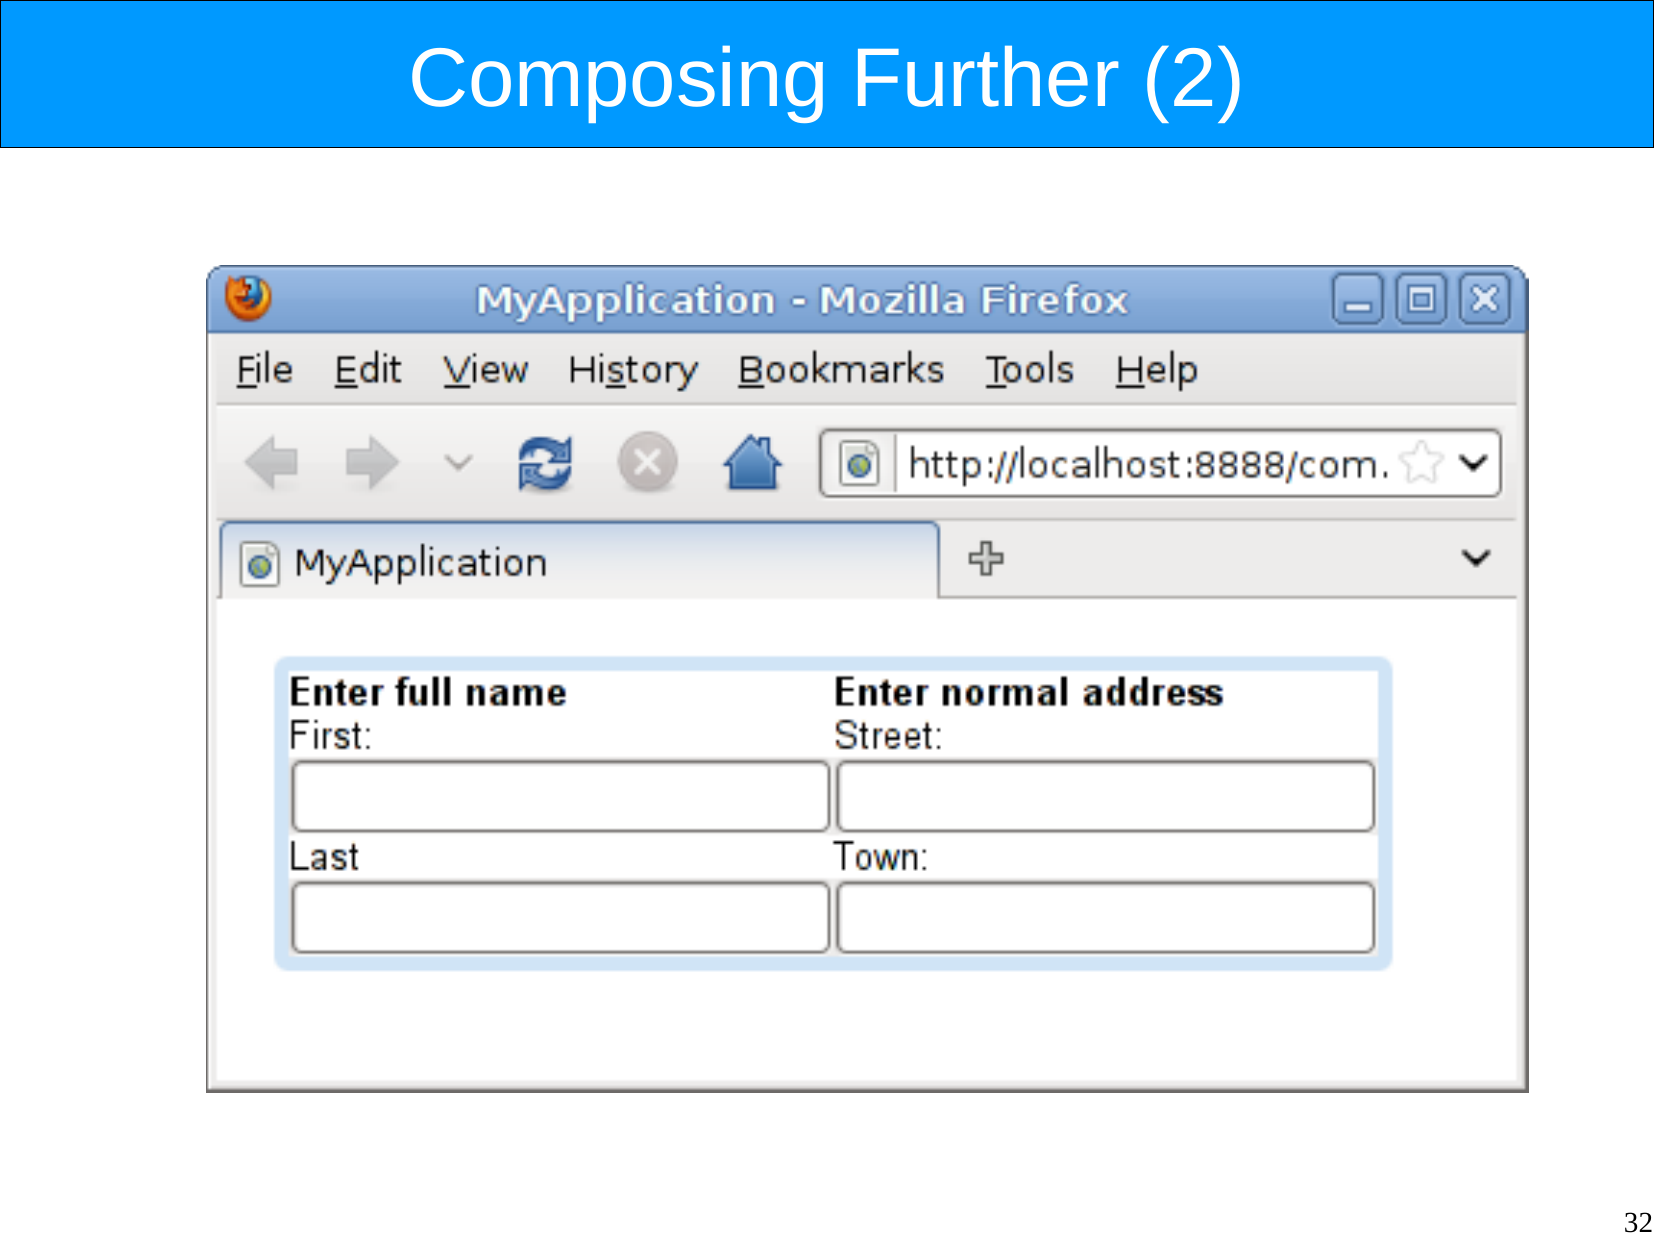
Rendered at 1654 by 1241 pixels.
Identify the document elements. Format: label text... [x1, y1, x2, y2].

title Composing Further (2) [82, 21, 1571, 135]
picture [206, 265, 1529, 1093]
